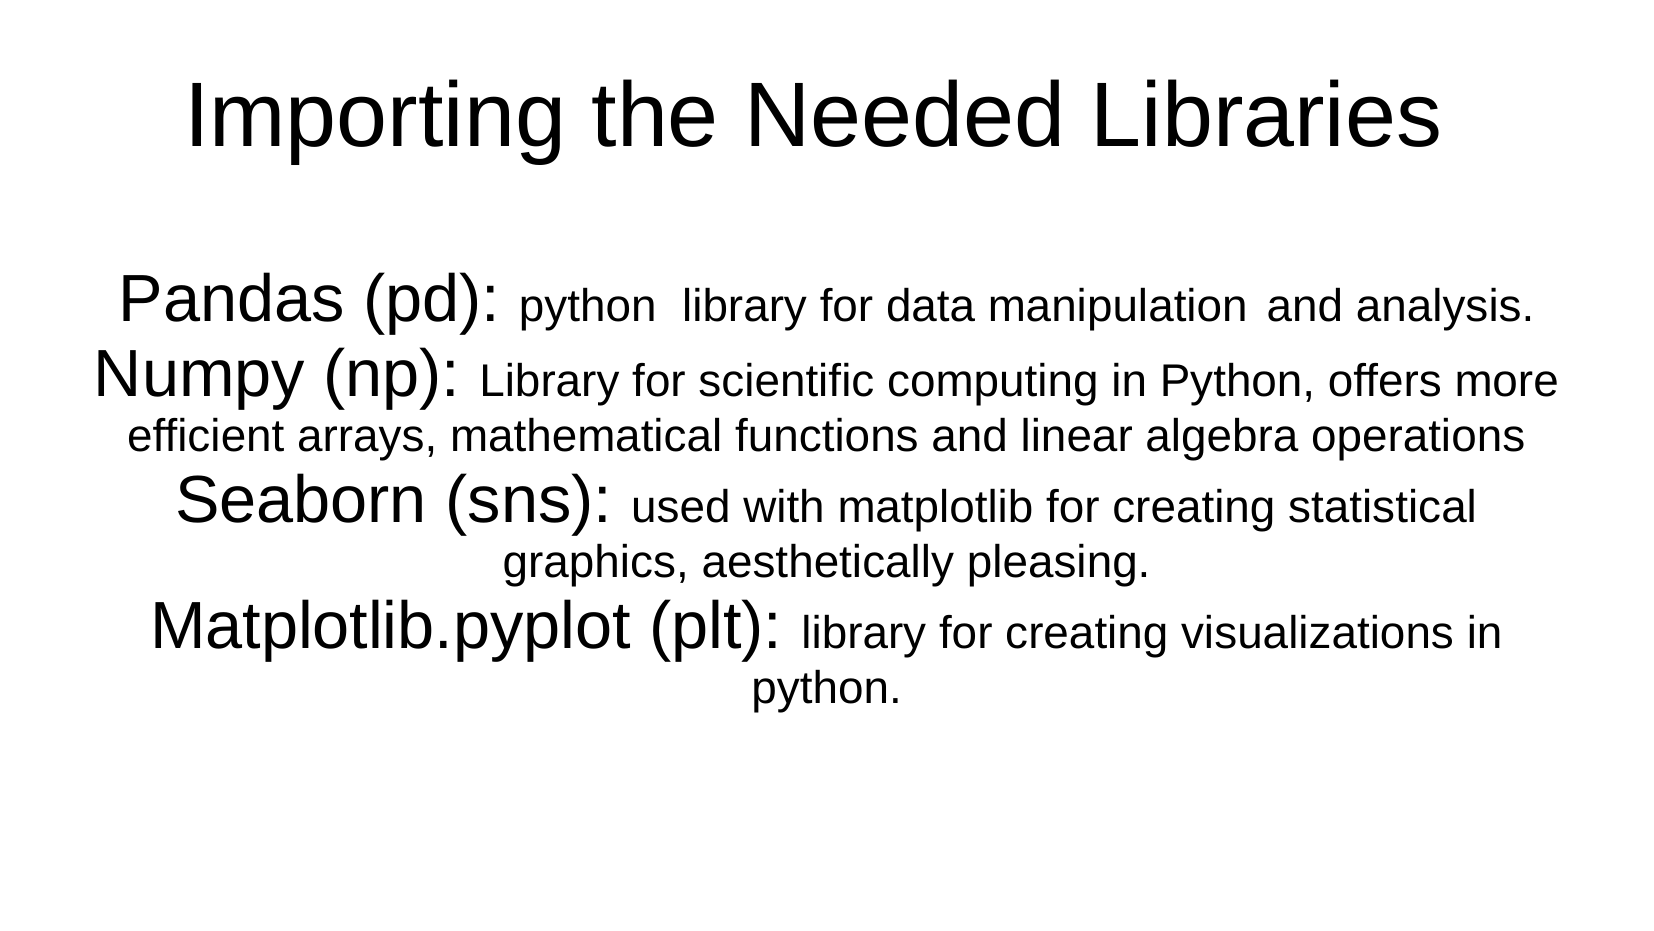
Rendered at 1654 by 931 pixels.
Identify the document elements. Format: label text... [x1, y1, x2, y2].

title Importing the Needed Libraries [82, 37, 1571, 193]
subtitle Pandas (pd): python library for data manipulation and analysis. Numpy (np): Library for scientific computing in Python, offers more efficient arrays, mathematical functions and linear algebra operations Seaborn (sns): used with matplotlib for creating statistical graphics, aesthetically pleasing. Matplotlib.pyplot (plt): library for creating visualizations in python. [82, 217, 1571, 758]
